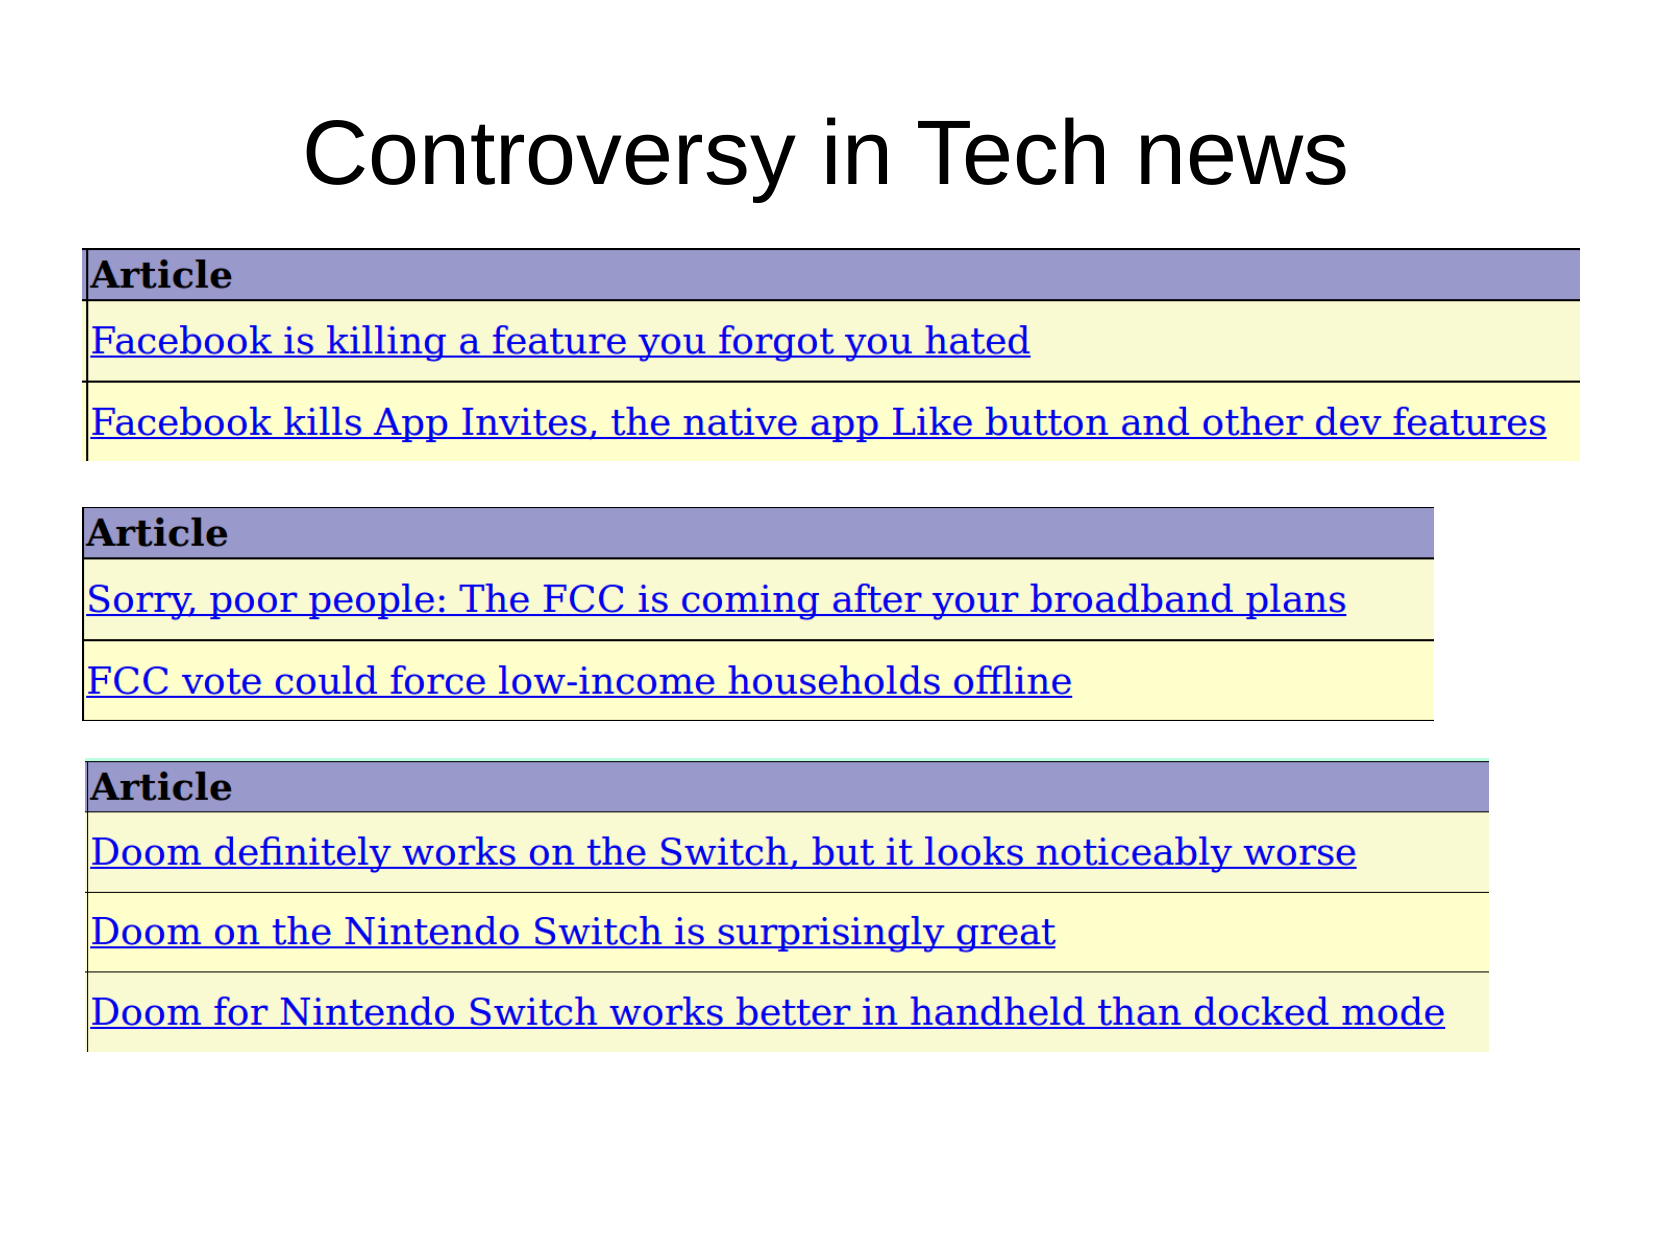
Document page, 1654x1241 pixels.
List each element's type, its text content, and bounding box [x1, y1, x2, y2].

picture [82, 507, 1434, 721]
title Controversy in Tech news [82, 49, 1571, 248]
subtitle [82, 461, 1571, 1010]
picture [82, 248, 1580, 461]
picture [85, 758, 1489, 1052]
